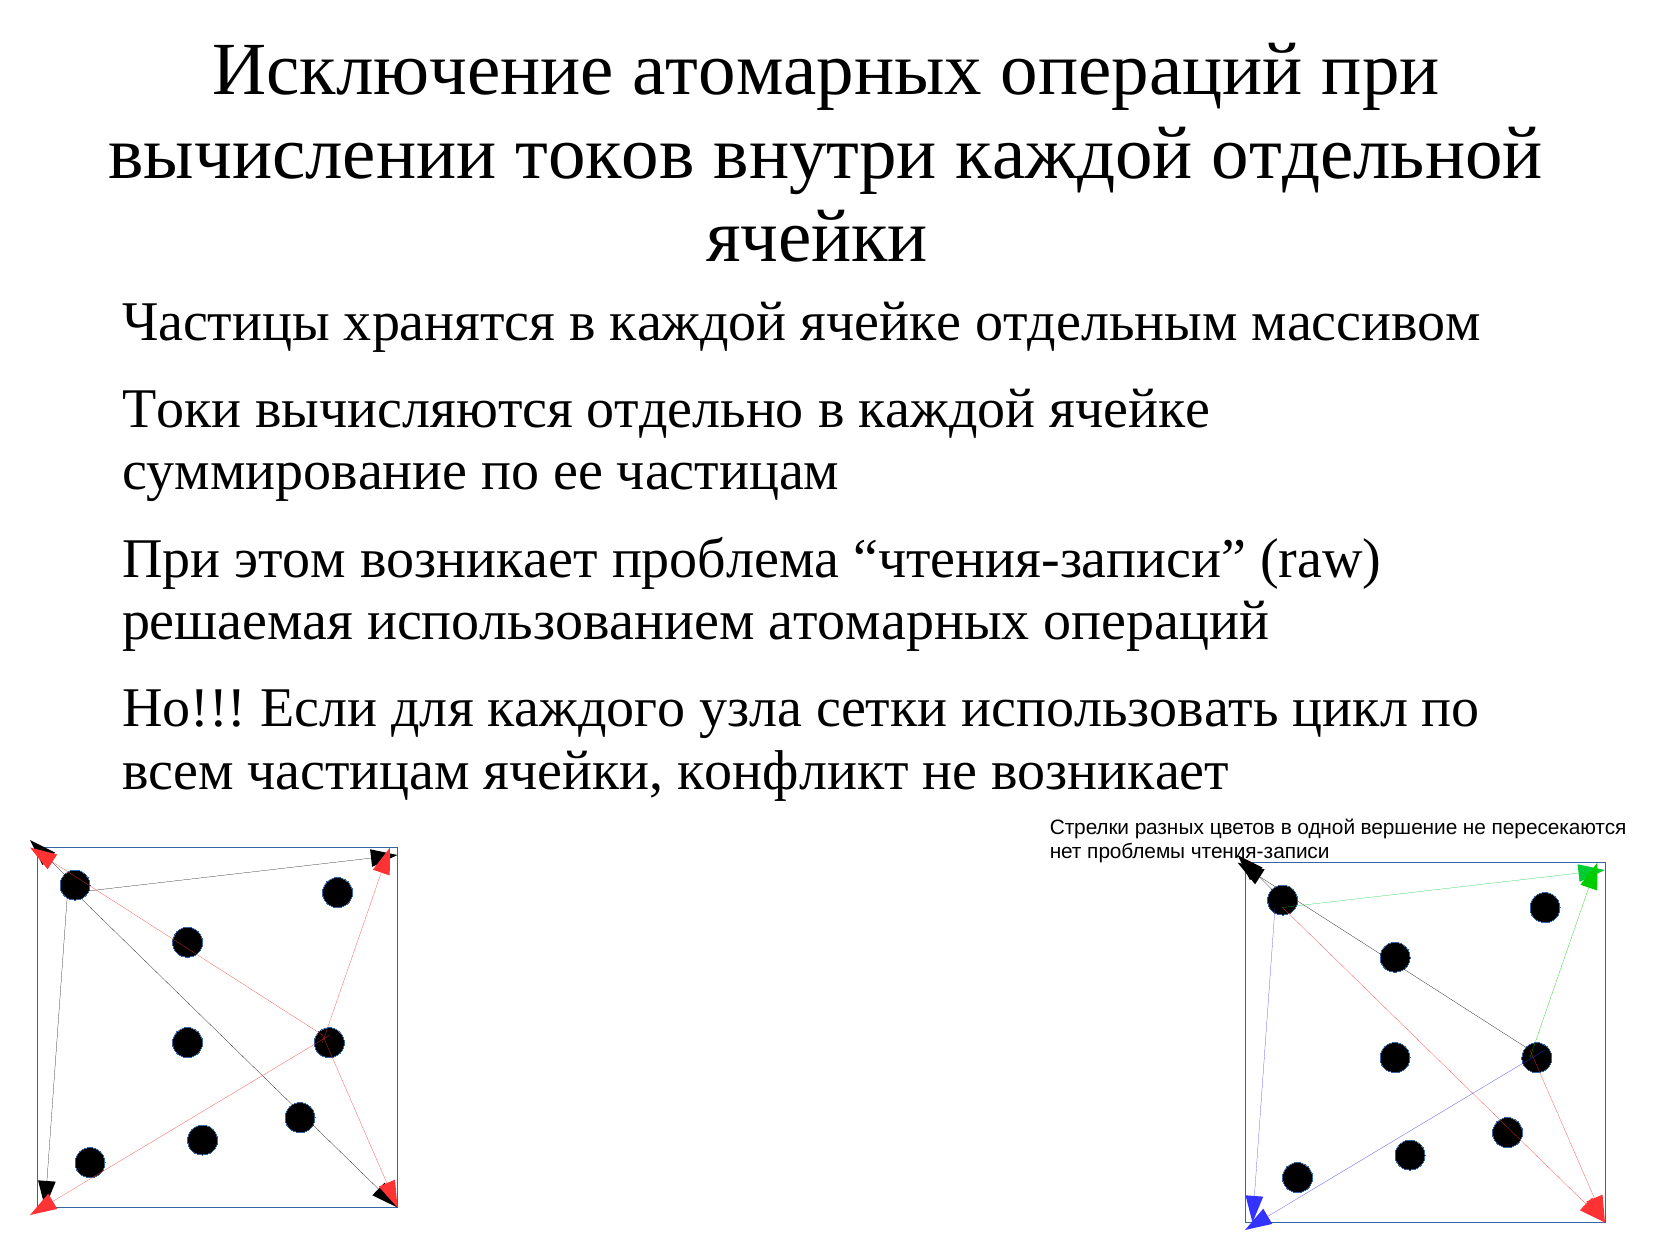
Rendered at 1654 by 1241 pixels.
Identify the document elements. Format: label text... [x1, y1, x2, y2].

text_box [1380, 942, 1411, 969]
text_box [319, 1027, 327, 1035]
text_box [1395, 1140, 1426, 1171]
text_box [1530, 892, 1561, 923]
text_box [75, 1147, 106, 1178]
text_box [1521, 1048, 1531, 1063]
text_box [1501, 1117, 1523, 1139]
text_box [1532, 1042, 1552, 1072]
text_box Стрелки разных цветов в одной вершение не пересекаются нет проблемы чтения-записи [1035, 808, 1642, 871]
text_box [325, 1027, 345, 1058]
text_box [293, 1102, 316, 1124]
text_box [172, 1027, 203, 1058]
text_box [1492, 1120, 1520, 1148]
text_box [1380, 955, 1403, 973]
text_box [173, 927, 203, 954]
text_box [1285, 907, 1296, 914]
text_box [187, 1125, 218, 1156]
text_box [172, 940, 196, 958]
text_box [1276, 885, 1298, 900]
text_box [314, 1041, 331, 1058]
list Частицы хранятся в каждой ячейке отдельным массивом Токи вычисляются отдельно в каждой ячейке суммирование по ее частицам При этом возникает проблема “чтения-записи” (raw) решаемая использованием атомарных операций Но!!! Если для каждого узла сетки использовать цикл по всем частицам ячейки, конфликт не возникает [75, 285, 1531, 811]
text_box [60, 872, 90, 901]
text_box [1526, 1042, 1534, 1051]
text_box [69, 870, 91, 885]
text_box [285, 1105, 313, 1133]
text_box [1523, 1058, 1539, 1073]
text_box [314, 1033, 323, 1043]
text_box [77, 892, 89, 899]
text_box [1380, 1042, 1411, 1073]
text_box [1267, 887, 1298, 916]
text_box [1282, 1162, 1313, 1193]
text_box [322, 877, 353, 908]
title Исключение атомарных операций при вычислении токов внутри каждой отдельной ячейки [82, 24, 1571, 282]
